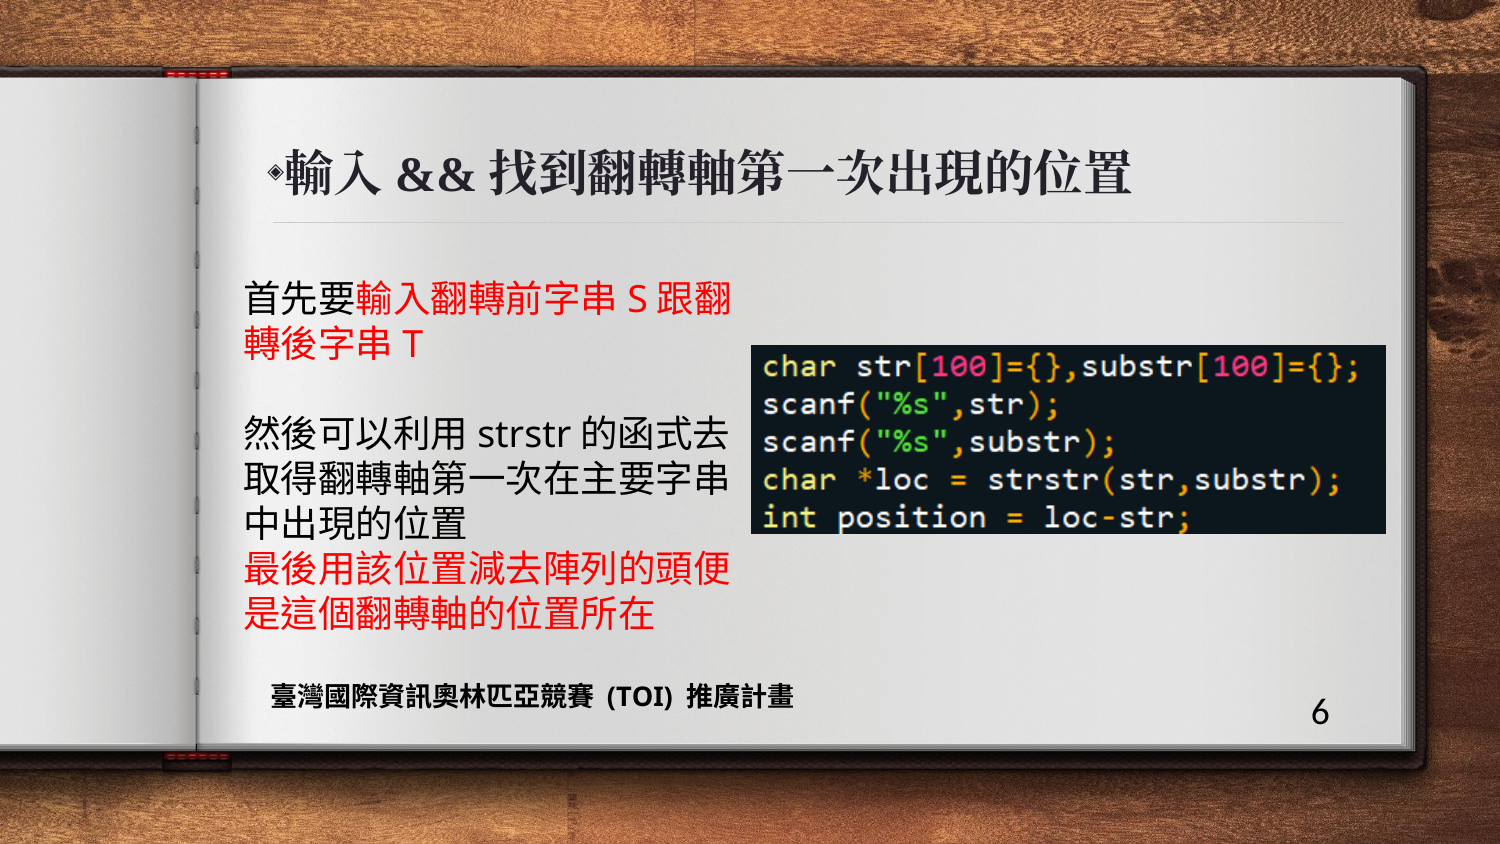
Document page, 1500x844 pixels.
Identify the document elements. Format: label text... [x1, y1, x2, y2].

text_box 首先要輸入翻轉前字串S跟翻轉後字串T 然後可以利用strstr的函式去取得翻轉軸第一次在主要字串中出現的位置 最後用該位置減去陣列的頭便是這個翻轉軸的位置所在 [228, 267, 752, 647]
picture [751, 345, 1386, 534]
text_box [1295, 672, 1386, 737]
list 輸入&&找到翻轉軸第一次出現的位置 [252, 126, 1194, 216]
